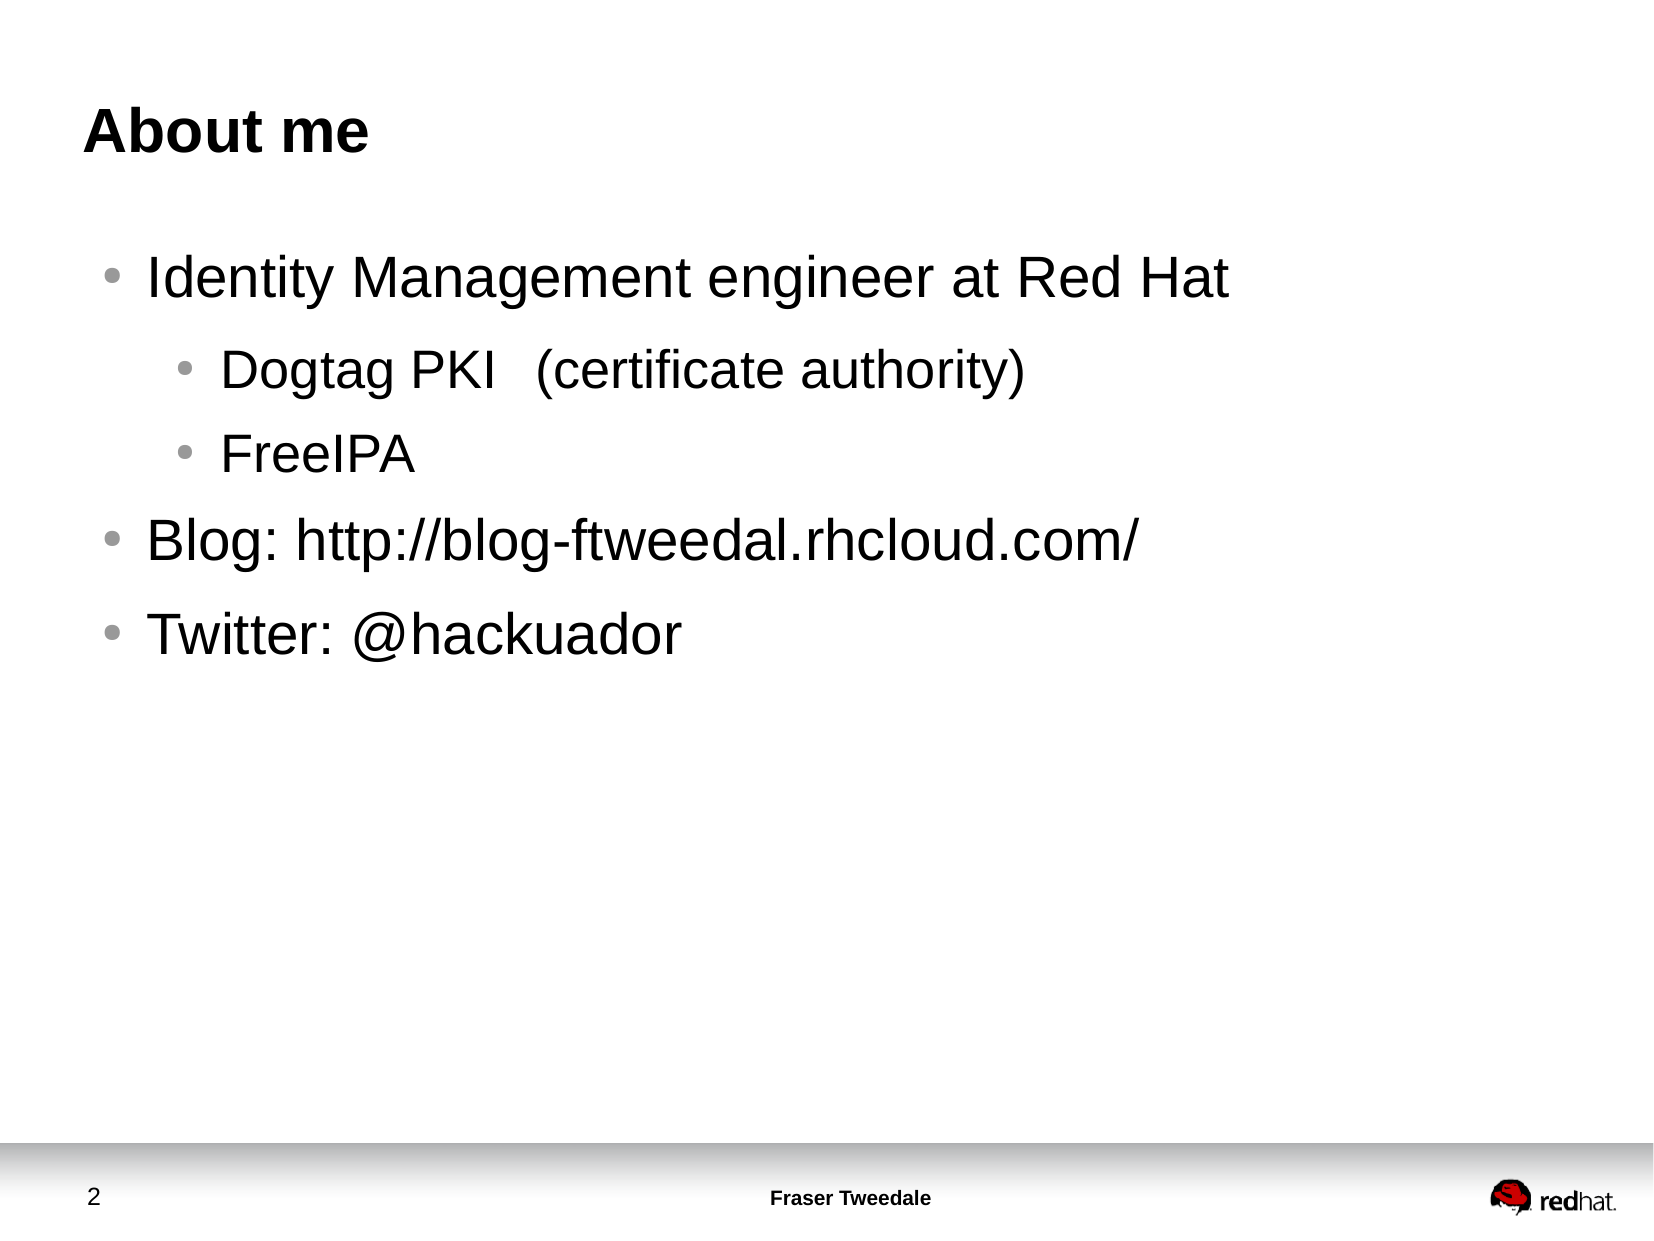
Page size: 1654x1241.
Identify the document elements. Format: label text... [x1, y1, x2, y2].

picture [0, 1143, 1654, 1241]
list Identity Management engineer at Red Hat Dogtag PKI (certificate authority) FreeIPA Blog: http://blog-ftweedal.rhcloud.com/ Twitter: @hackuador [86, 244, 1576, 1039]
title About me [82, 37, 1571, 226]
